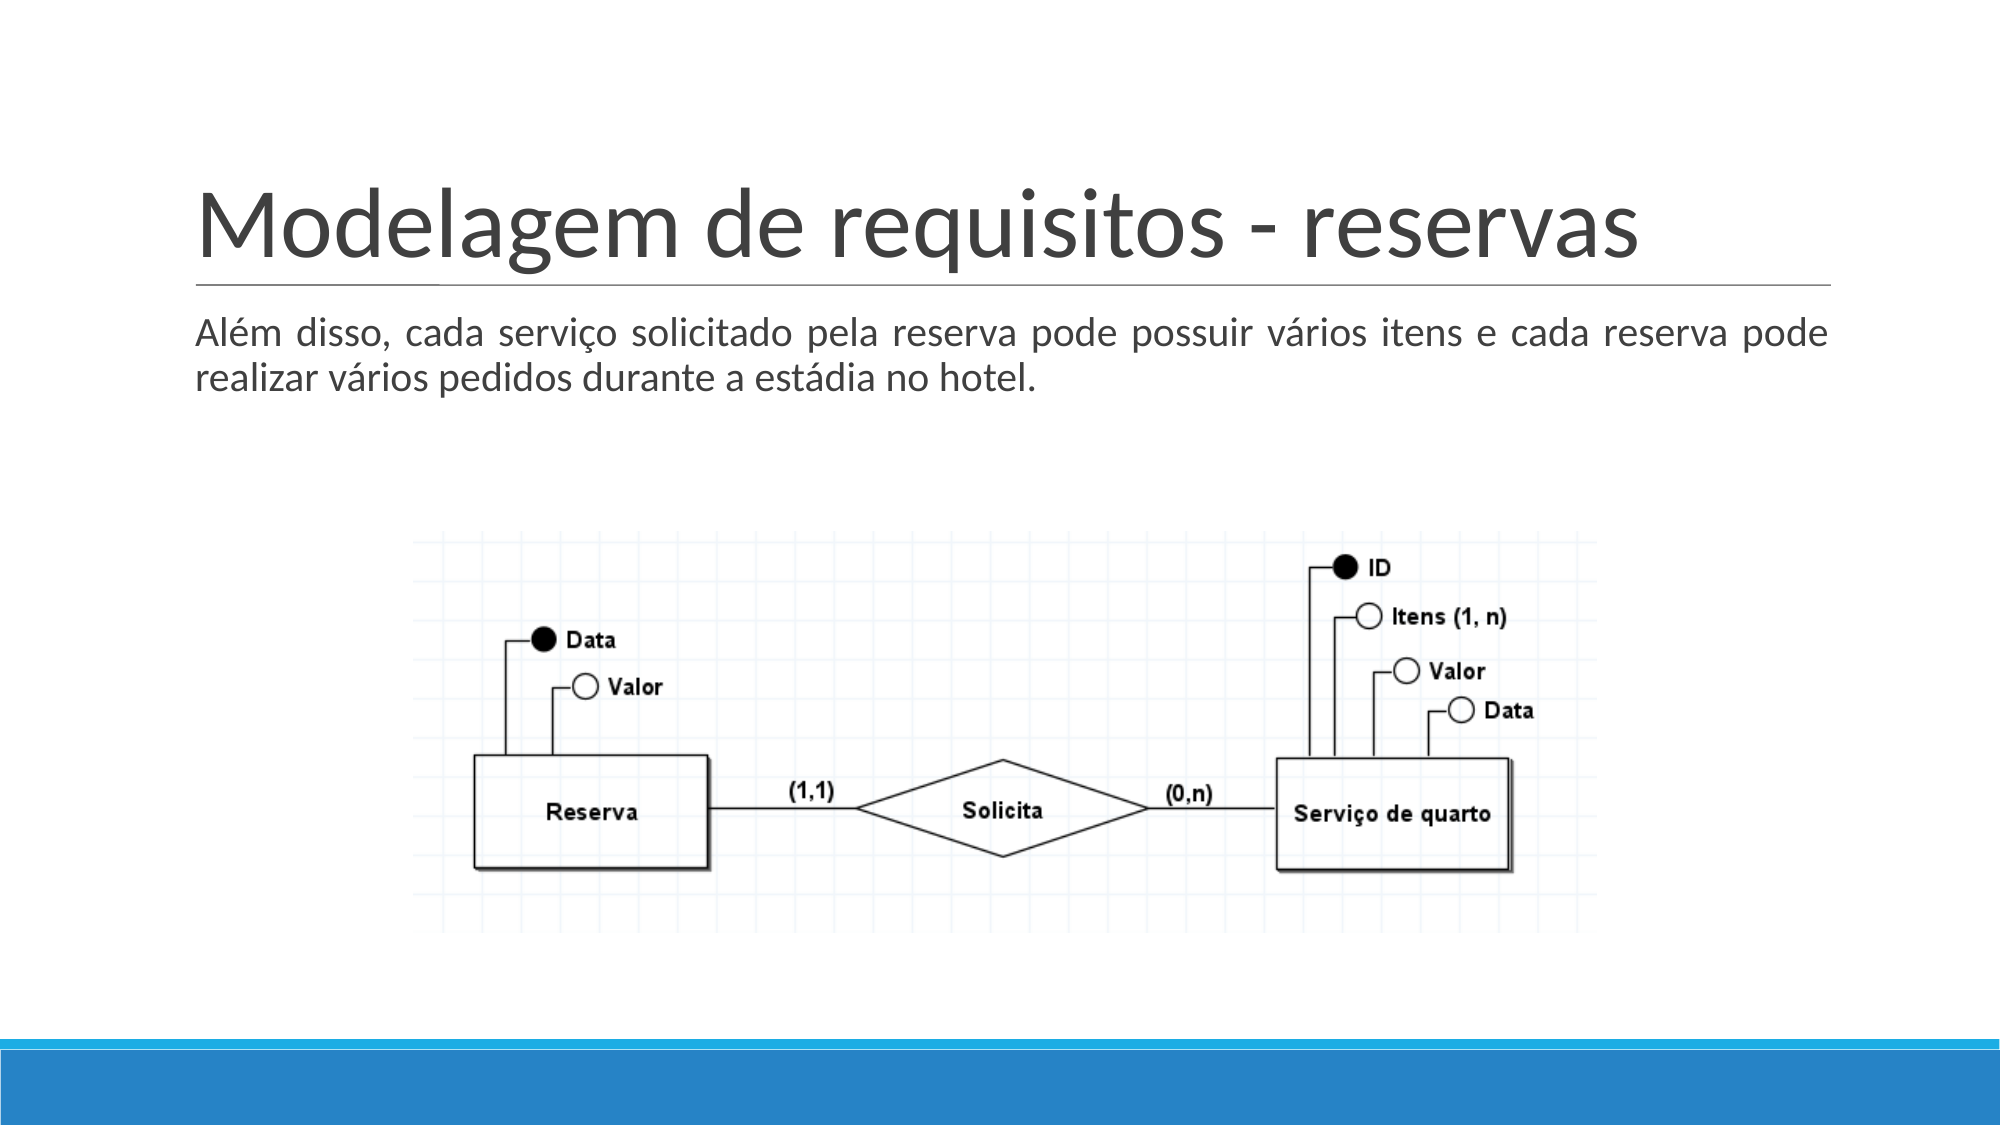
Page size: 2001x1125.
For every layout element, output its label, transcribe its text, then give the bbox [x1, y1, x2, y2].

picture [413, 531, 1597, 933]
text_box Modelagem de requisitos - reservas [180, 47, 1830, 285]
text_box Além disso, cada serviço solicitado pela reserva pode possuir vários itens e cada reserva pode realizar vários pedidos durante a estádia no hotel. [180, 302, 1830, 963]
